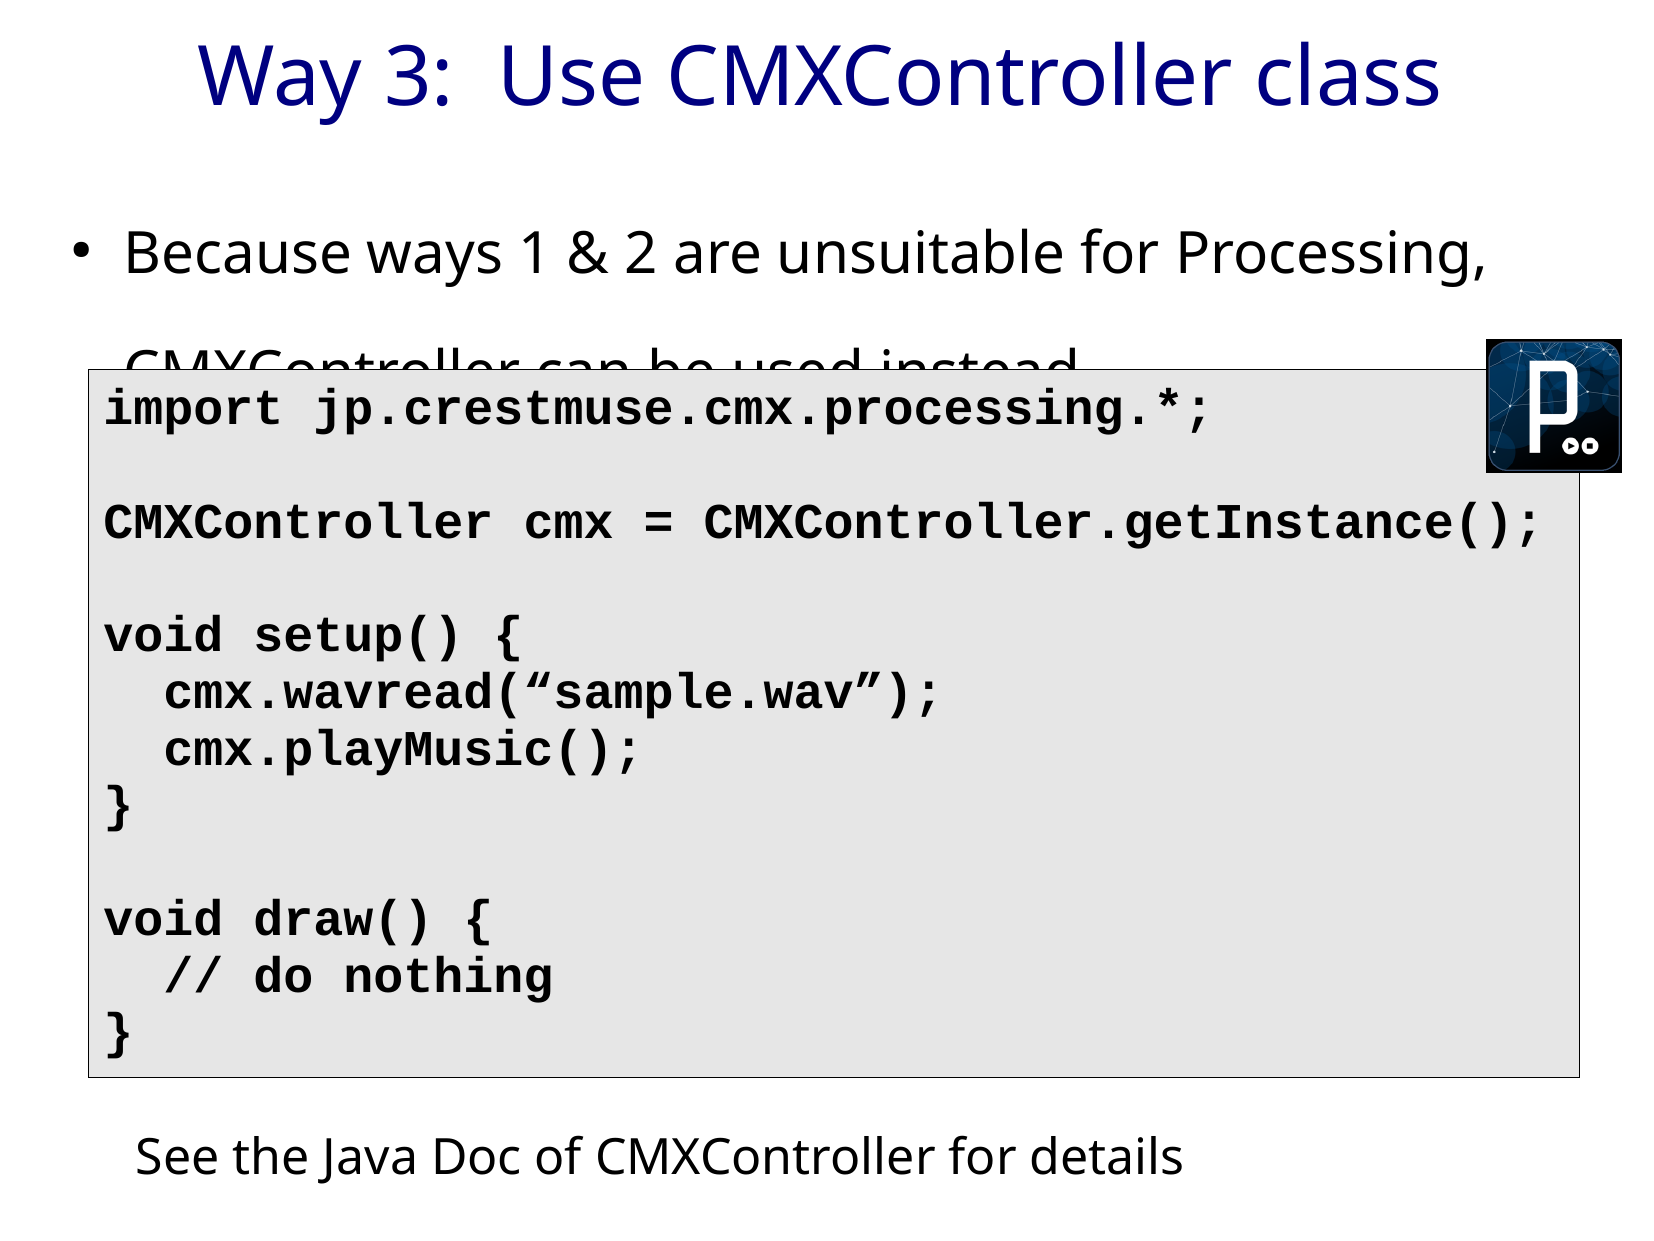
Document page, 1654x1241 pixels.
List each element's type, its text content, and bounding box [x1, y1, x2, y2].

text_box See the Java Doc of CMXController for details [121, 1113, 1218, 1182]
title Way 3: Use CMXController class [35, 28, 1607, 119]
text_box import jp.crestmuse.cmx.processing.*; CMXController cmx = CMXController.getInstance(); void setup() { cmx.wavread(“sample.wav”); cmx.playMusic(); } void draw() { // do nothing } [88, 369, 1580, 1078]
list Because ways 1 & 2 are unsuitable for Processing, CMXController can be used instead [53, 172, 1565, 429]
picture [1486, 339, 1622, 473]
